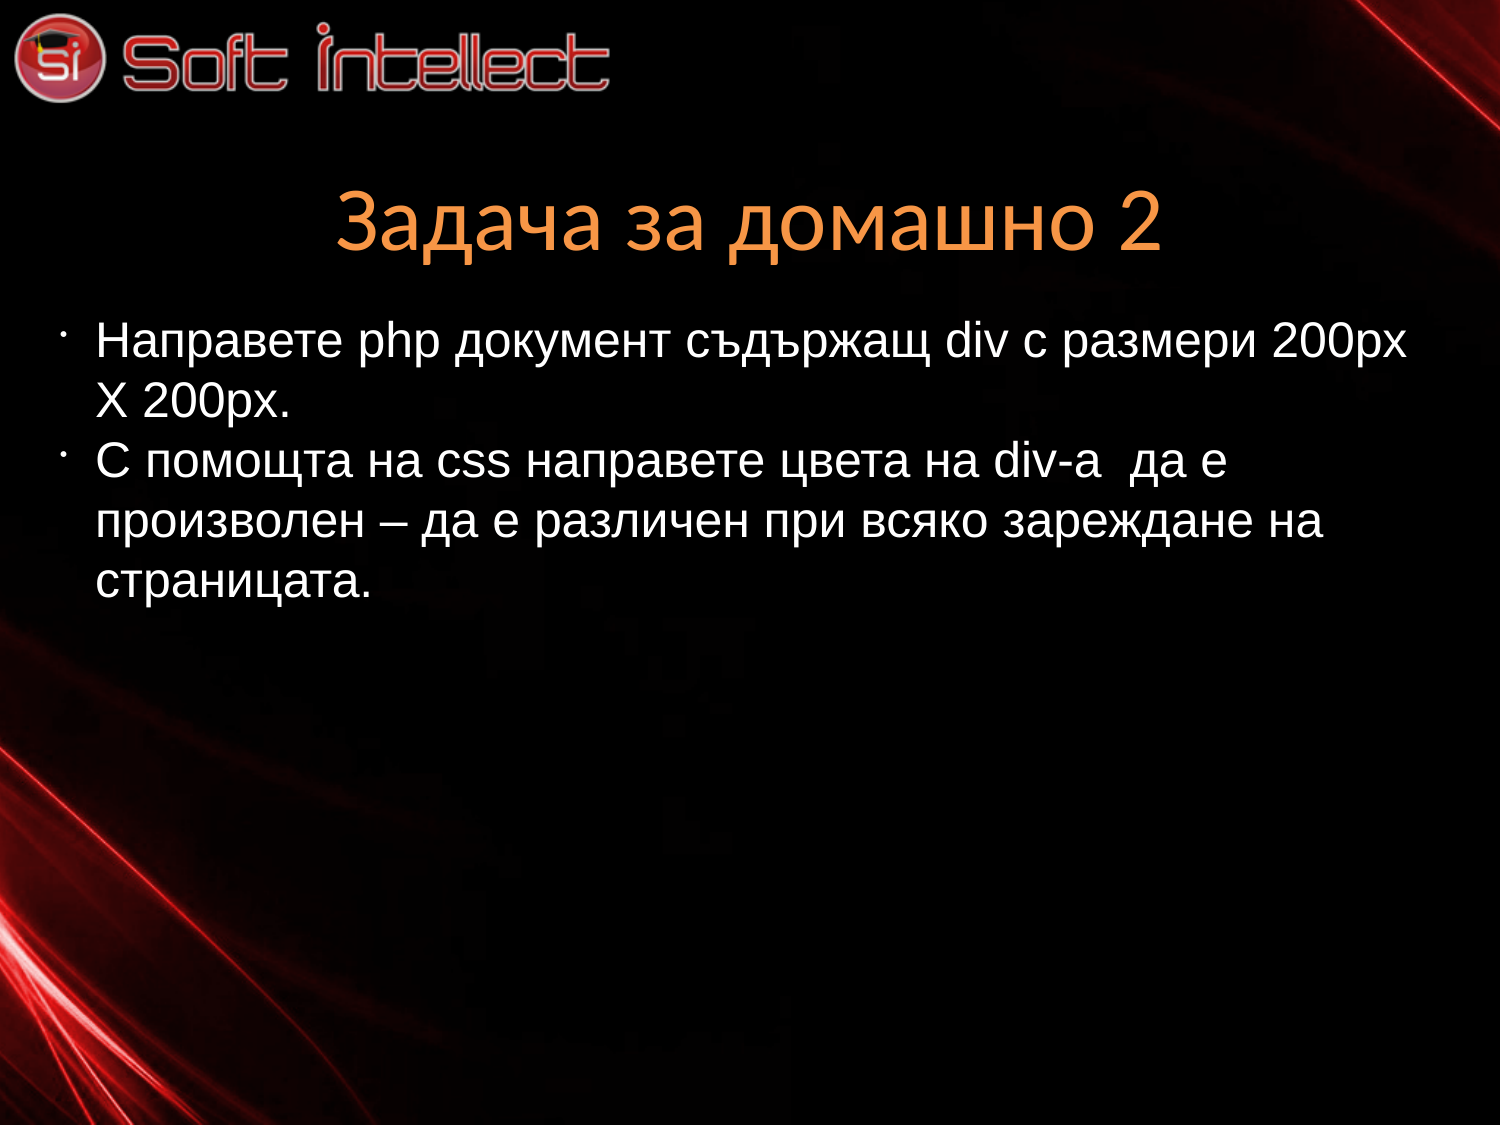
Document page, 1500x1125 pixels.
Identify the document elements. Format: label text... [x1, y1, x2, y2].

picture [0, 0, 1500, 1125]
text_box Задача за домашно 2 [75, 120, 1425, 299]
text_box Направете php документ съдържащ div с размери 200px X 200px. С помощта на css направете цвета на div-a да е произволен – да е различен при всяко зареждане на страницата. [45, 299, 1455, 540]
